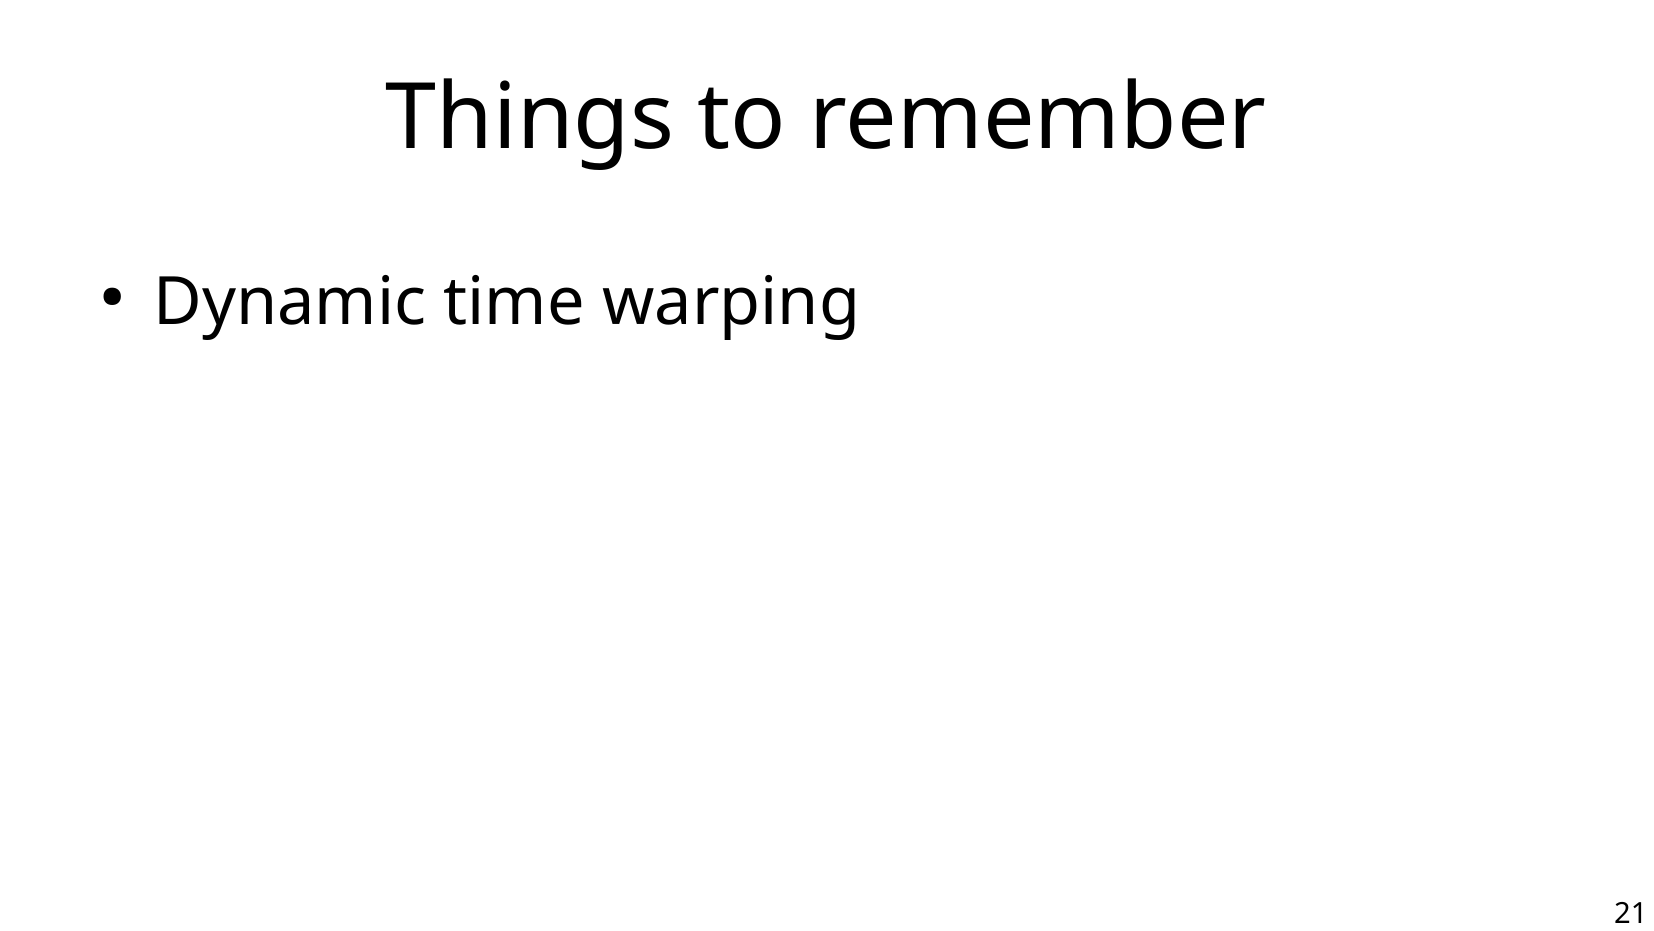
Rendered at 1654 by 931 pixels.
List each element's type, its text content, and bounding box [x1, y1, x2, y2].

list Dynamic time warping [82, 253, 1571, 793]
title Things to remember [82, 1, 1571, 226]
